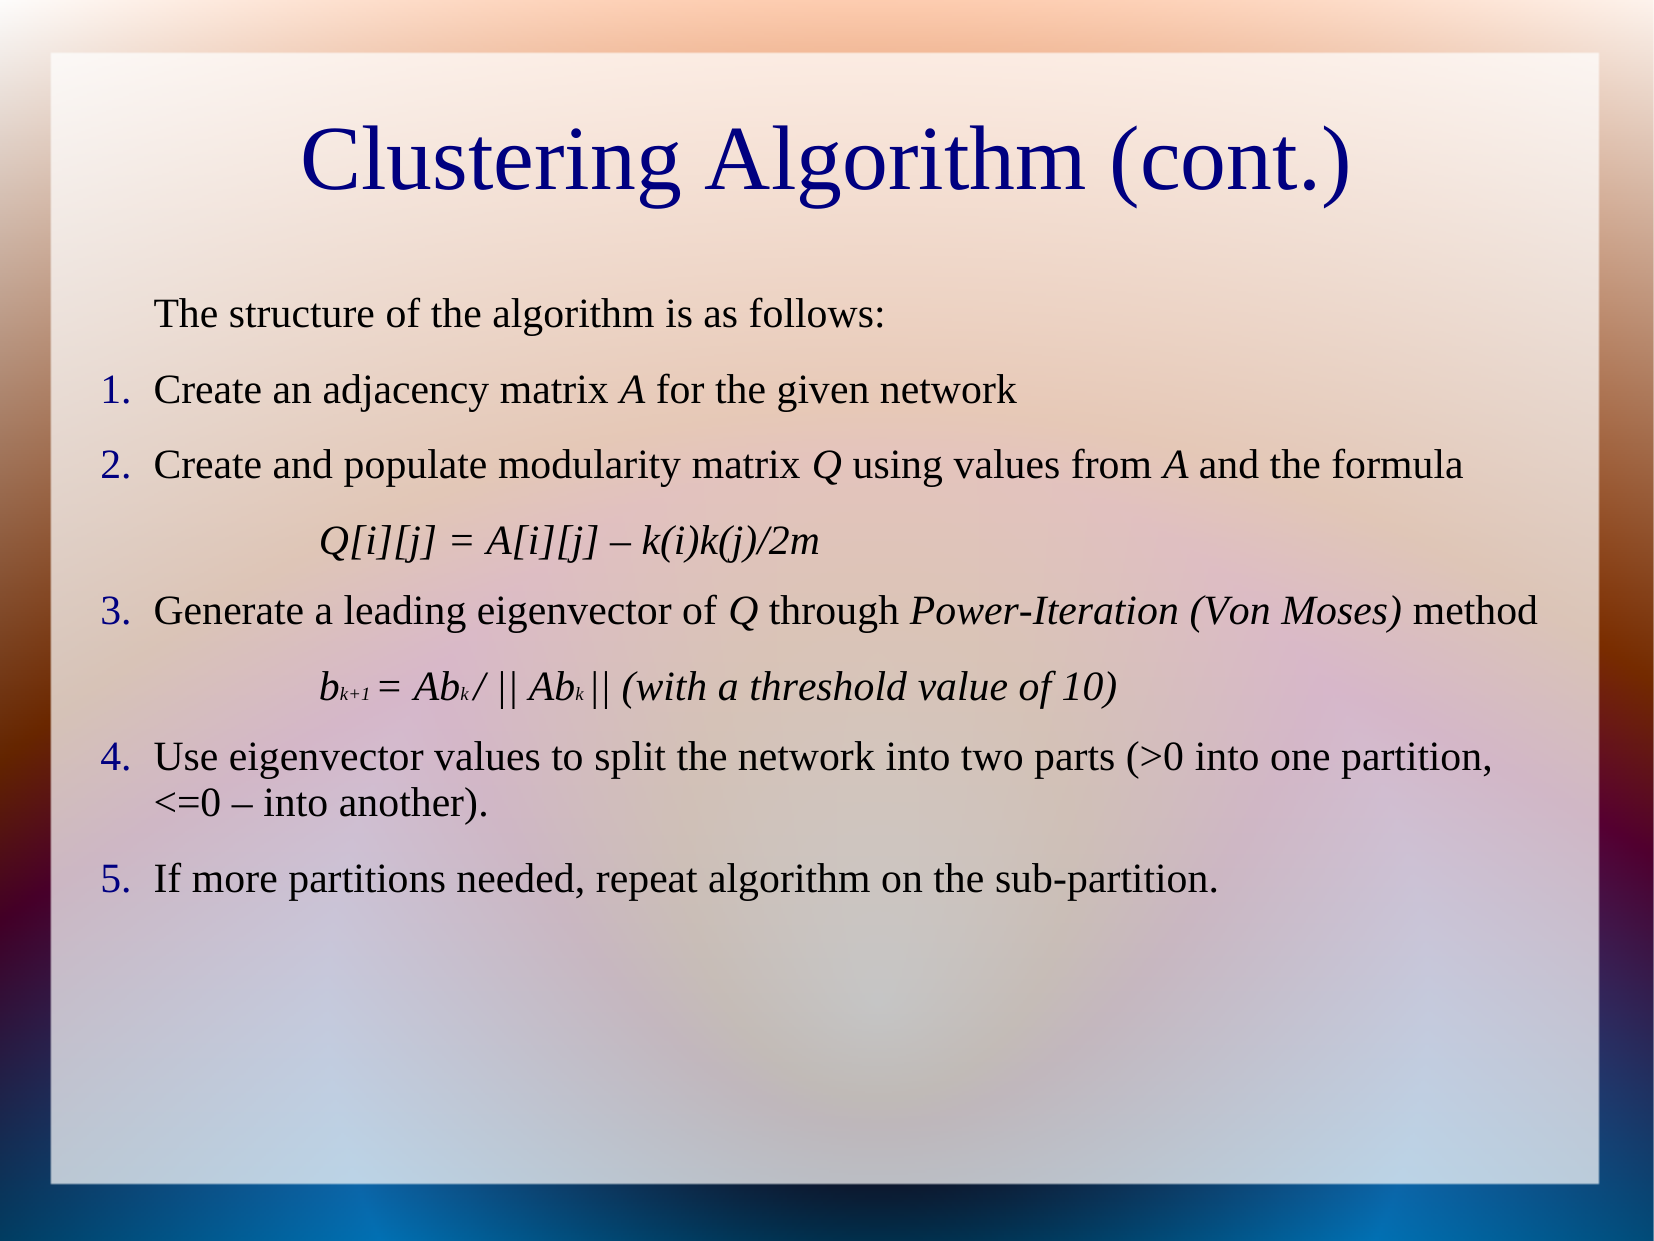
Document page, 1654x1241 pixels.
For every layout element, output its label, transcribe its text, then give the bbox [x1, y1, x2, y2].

list The structure of the algorithm is as follows: Create an adjacency matrix A for the given network Create and populate modularity matrix Q using values from A and the formula Q[i][j] = A[i][j] – k(i)k(j)/2m Generate a leading eigenvector of Q through Power-Iteration (Von Moses) method bk+1 = Abk / || Abk || (with a threshold value of 10) Use eigenvector values to split the network into two parts (>0 into one partition, <=0 – into another). If more partitions needed, repeat algorithm on the sub-partition. [82, 290, 1571, 1010]
title Clustering Algorithm (cont.) [82, 55, 1571, 263]
picture [0, 0, 1654, 1241]
